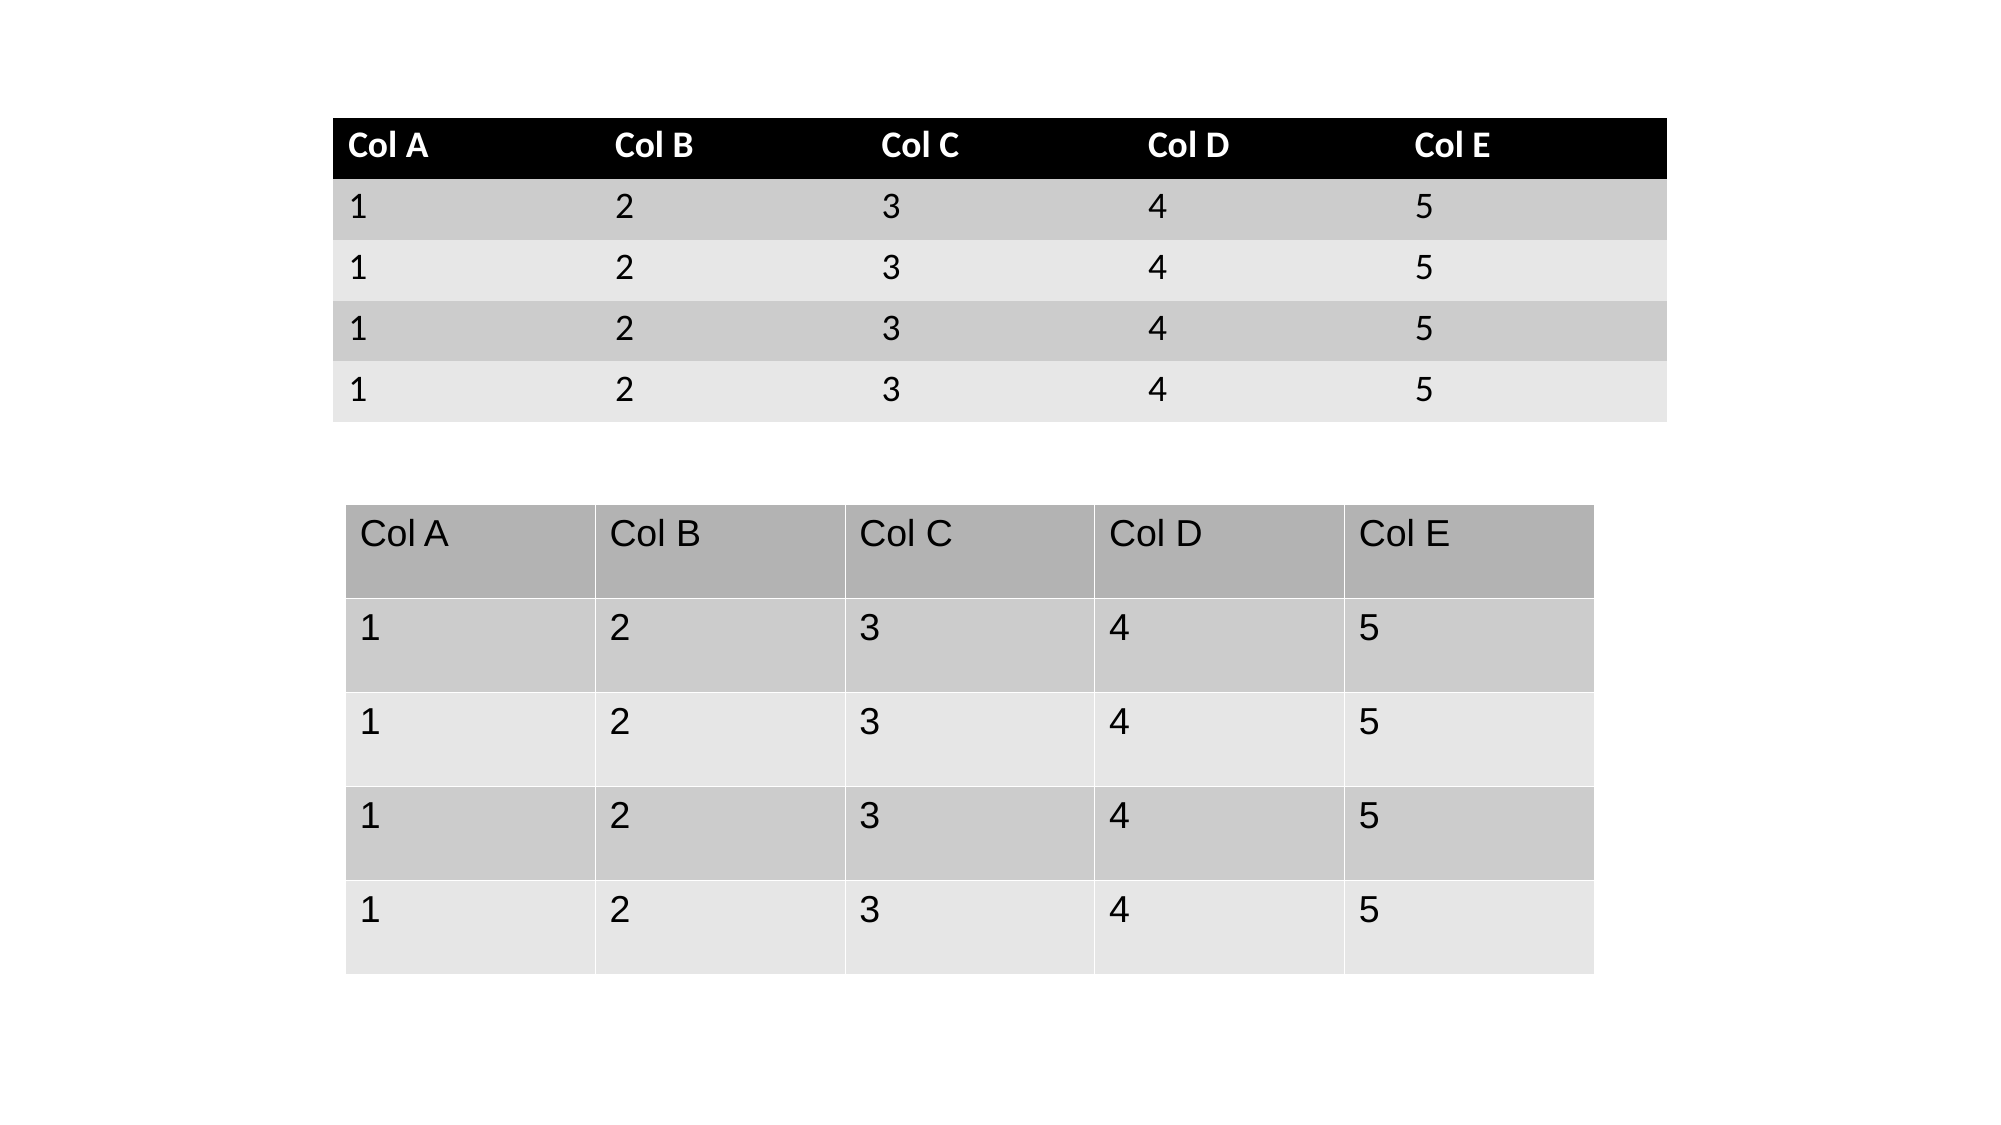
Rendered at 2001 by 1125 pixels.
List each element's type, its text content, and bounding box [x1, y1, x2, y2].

table_header Col D [1133, 118, 1400, 179]
table_header Col A [333, 118, 600, 179]
table_cell 3 [846, 599, 1094, 692]
table_cell 5 [1345, 881, 1594, 974]
table_cell 5 [1400, 301, 1667, 361]
table_cell 2 [600, 301, 867, 361]
table_header Col D [1095, 505, 1344, 598]
table_header Col A [346, 505, 595, 598]
table_cell 3 [846, 693, 1094, 786]
table_cell 3 [867, 240, 1133, 301]
table_header Col E [1345, 505, 1594, 598]
table_cell 2 [596, 599, 845, 692]
table_cell 1 [333, 301, 600, 361]
table_cell 1 [346, 599, 595, 692]
table_cell 4 [1095, 881, 1344, 974]
table_cell 5 [1400, 240, 1667, 301]
table_cell 2 [596, 881, 845, 974]
table_cell 1 [333, 240, 600, 301]
table_cell 2 [596, 693, 845, 786]
table_cell 4 [1133, 301, 1400, 361]
table_cell 1 [333, 179, 600, 240]
table_cell 3 [846, 881, 1094, 974]
table_cell 2 [600, 361, 867, 422]
table_cell 3 [867, 361, 1133, 422]
table_header Col C [867, 118, 1133, 179]
table_cell 4 [1133, 179, 1400, 240]
table_header Col B [600, 118, 867, 179]
table_cell 2 [600, 240, 867, 301]
table_header Col C [846, 505, 1094, 598]
table_cell 5 [1400, 361, 1667, 422]
table_cell 1 [346, 693, 595, 786]
table_cell 2 [596, 787, 845, 880]
table_cell 1 [346, 787, 595, 880]
table_cell 5 [1400, 179, 1667, 240]
table_cell 4 [1133, 240, 1400, 301]
table_cell 1 [333, 361, 600, 422]
table_cell 5 [1345, 599, 1594, 692]
table_cell 3 [867, 301, 1133, 361]
table_header Col E [1400, 118, 1667, 179]
table_cell 4 [1133, 361, 1400, 422]
table_cell 5 [1345, 787, 1594, 880]
table_header Col B [596, 505, 845, 598]
table_cell 4 [1095, 693, 1344, 786]
table_cell 5 [1345, 693, 1594, 786]
table_cell 2 [600, 179, 867, 240]
table_cell 3 [867, 179, 1133, 240]
table_cell 3 [846, 787, 1094, 880]
table_cell 4 [1095, 787, 1344, 880]
table_cell 4 [1095, 599, 1344, 692]
table_cell 1 [346, 881, 595, 974]
